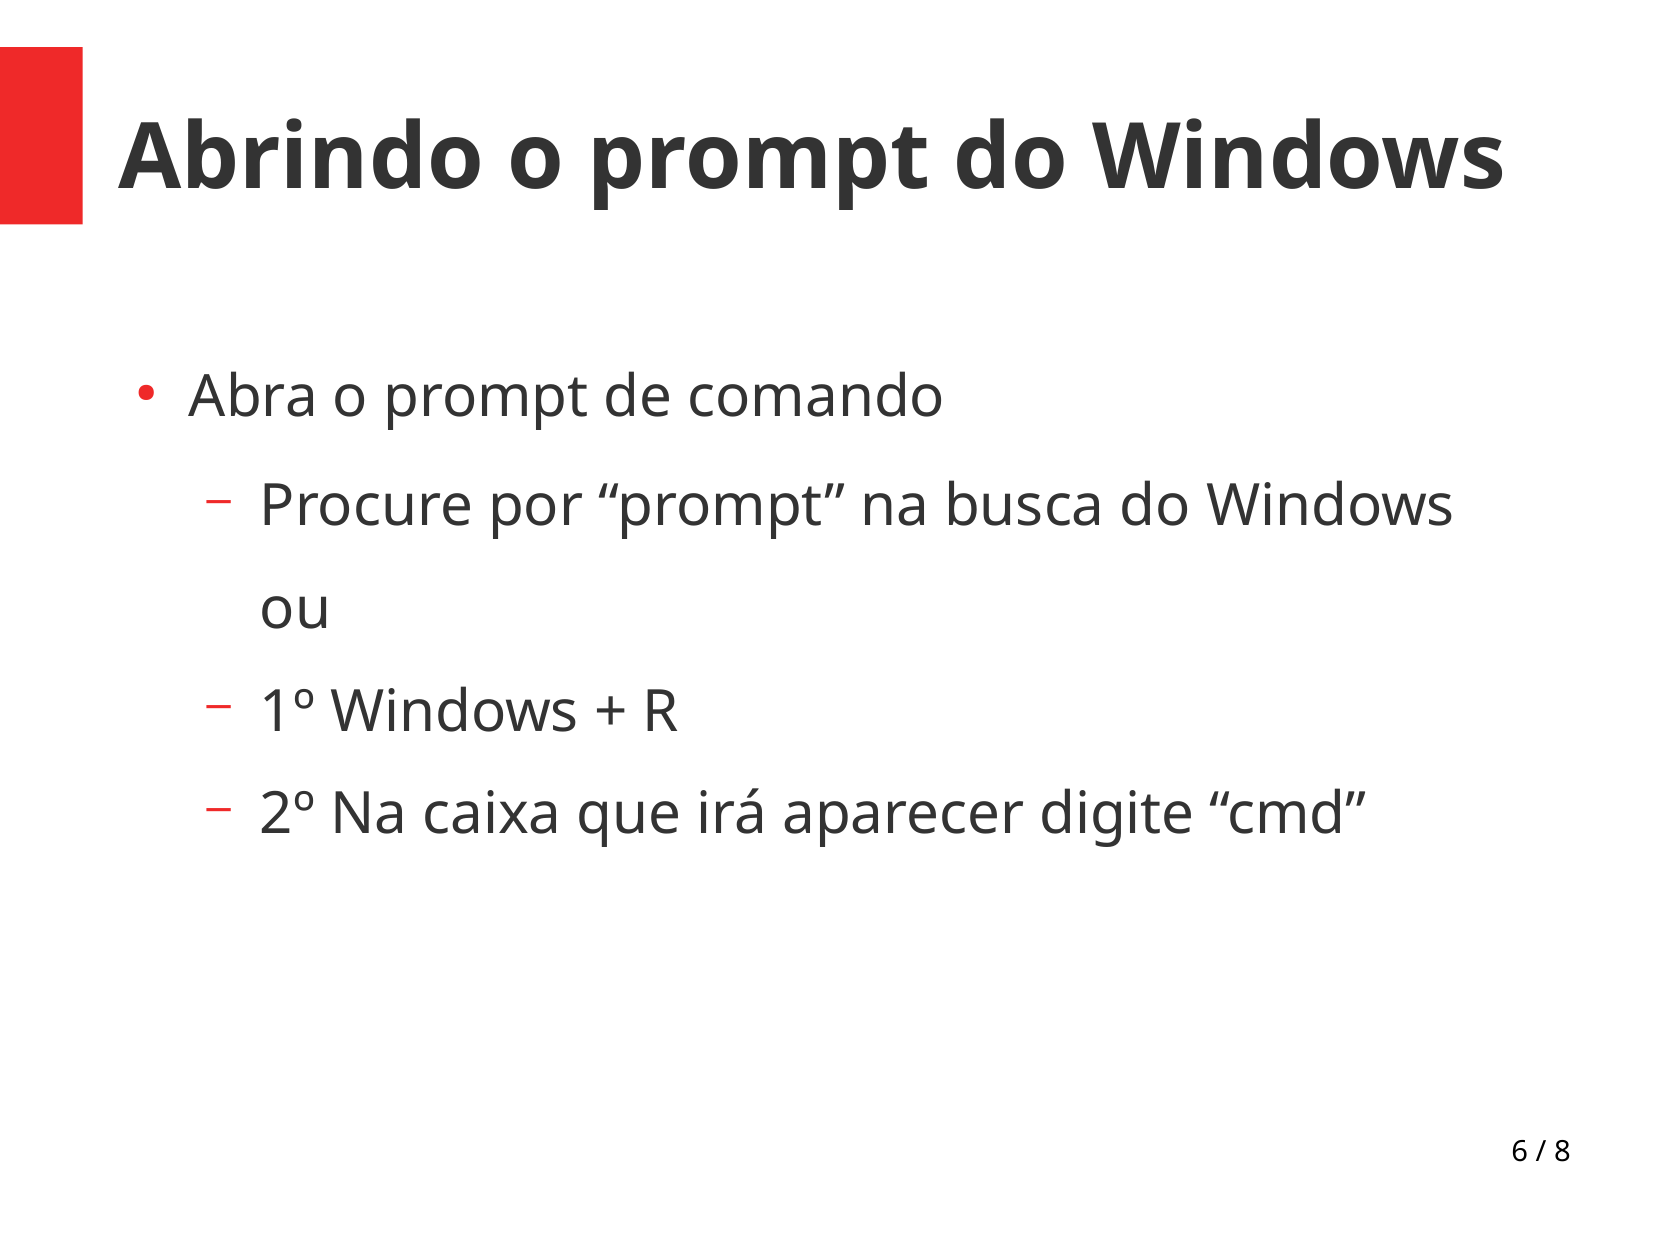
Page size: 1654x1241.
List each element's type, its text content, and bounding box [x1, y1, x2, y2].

list Abra o prompt de comando Procure por “prompt” na busca do Windows ou 1º Windows + R 2º Na caixa que irá aparecer digite “cmd” [118, 354, 1536, 1074]
title Abrindo o prompt do Windows [118, 45, 1571, 260]
